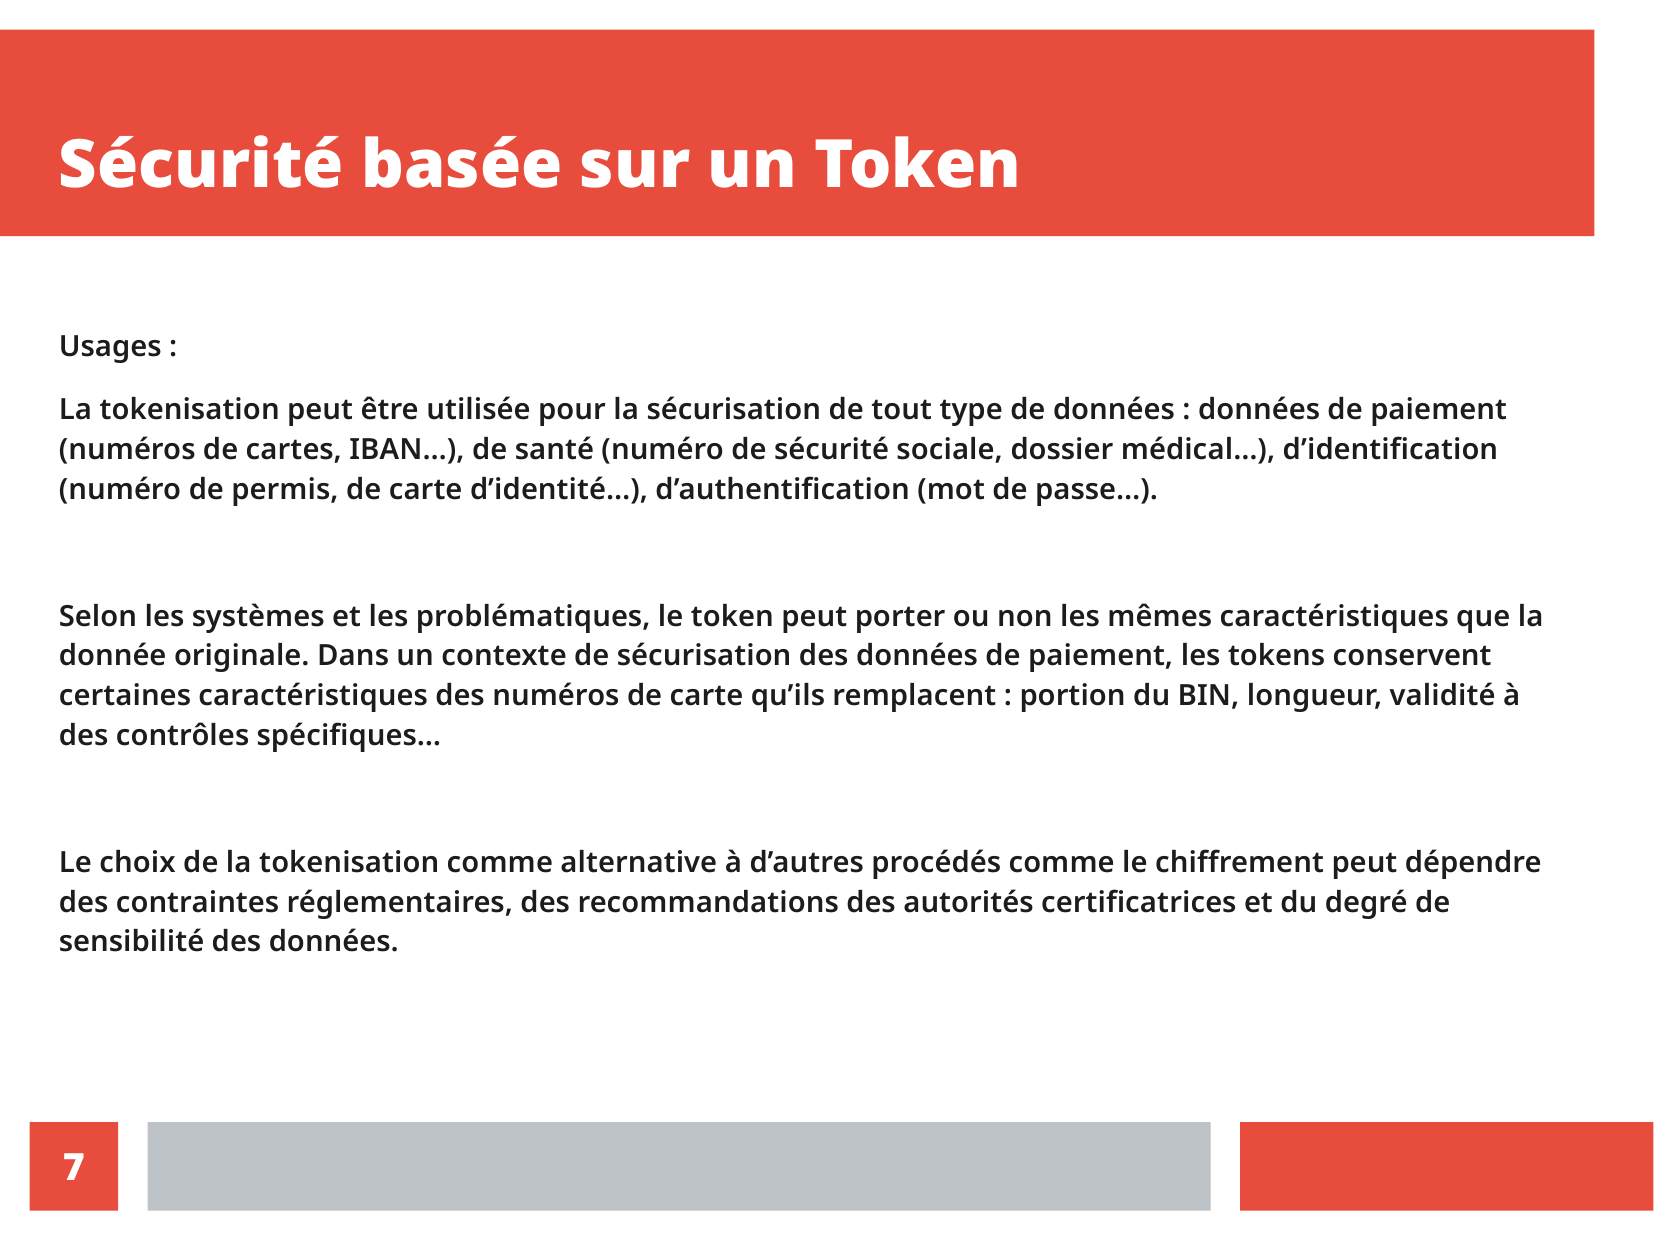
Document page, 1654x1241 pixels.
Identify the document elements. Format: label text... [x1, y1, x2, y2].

title Sécurité basée sur un Token [59, 59, 1595, 207]
list Usages : La tokenisation peut être utilisée pour la sécurisation de tout type de données : données de paiement (numéros de cartes, IBAN…), de santé (numéro de sécurité sociale, dossier médical…), d’identification (numéro de permis, de carte d’identité…), d’authentification (mot de passe…). Selon les systèmes et les problématiques, le token peut porter ou non les mêmes caractéristiques que la donnée originale. Dans un contexte de sécurisation des données de paiement, les tokens conservent certaines caractéristiques des numéros de carte qu’ils remplacent : portion du BIN, longueur, validité à des contrôles spécifiques… Le choix de la tokenisation comme alternative à d’autres procédés comme le chiffrement peut dépendre des contraintes réglementaires, des recommandations des autorités certificatrices et du degré de sensibilité des données. [59, 324, 1565, 1093]
